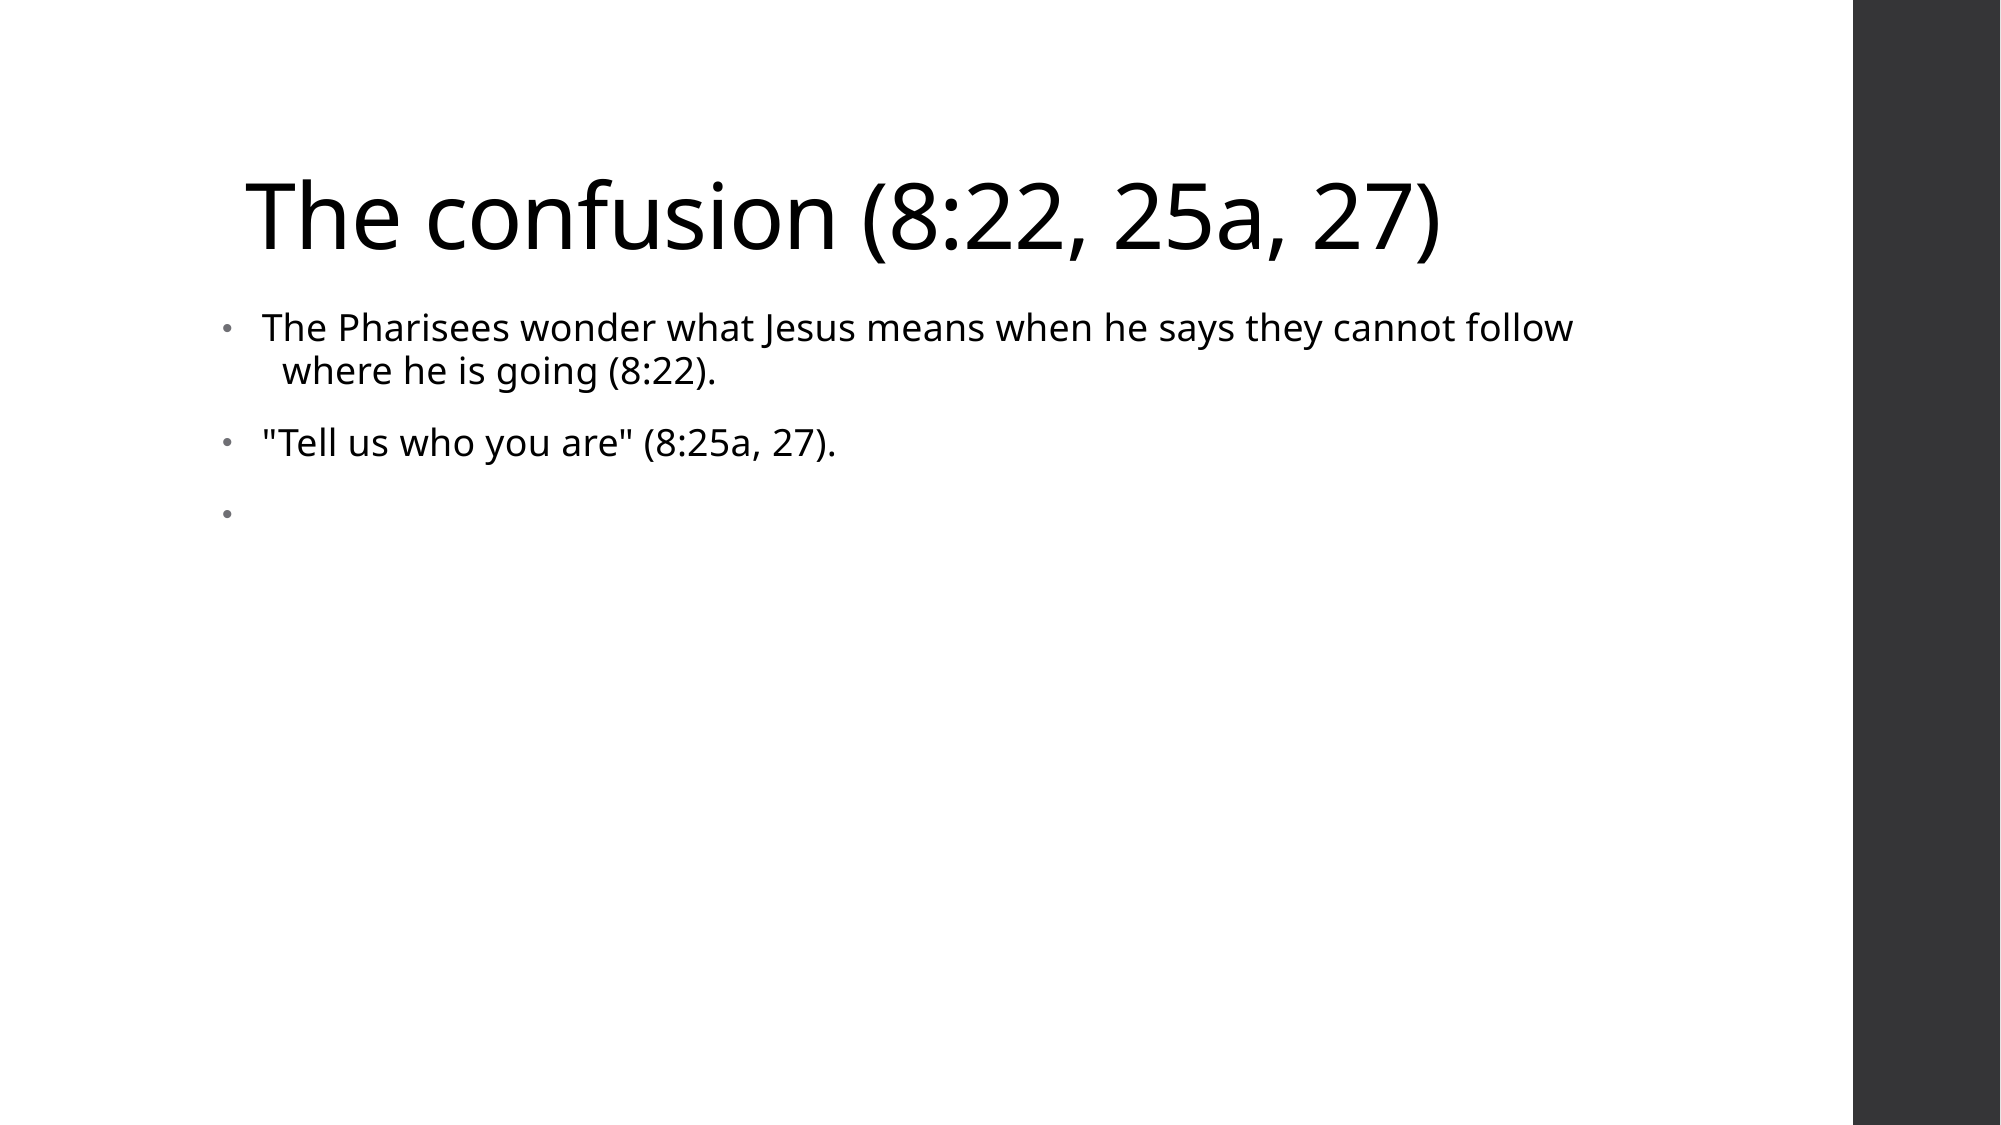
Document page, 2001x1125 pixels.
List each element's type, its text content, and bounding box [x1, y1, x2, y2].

list The Pharisees wonder what Jesus means when he says they cannot follow where he is going (8:22). "Tell us who you are" (8:25a, 27). [206, 299, 1617, 1014]
title The confusion (8:22, 25a, 27) [206, 60, 1797, 278]
